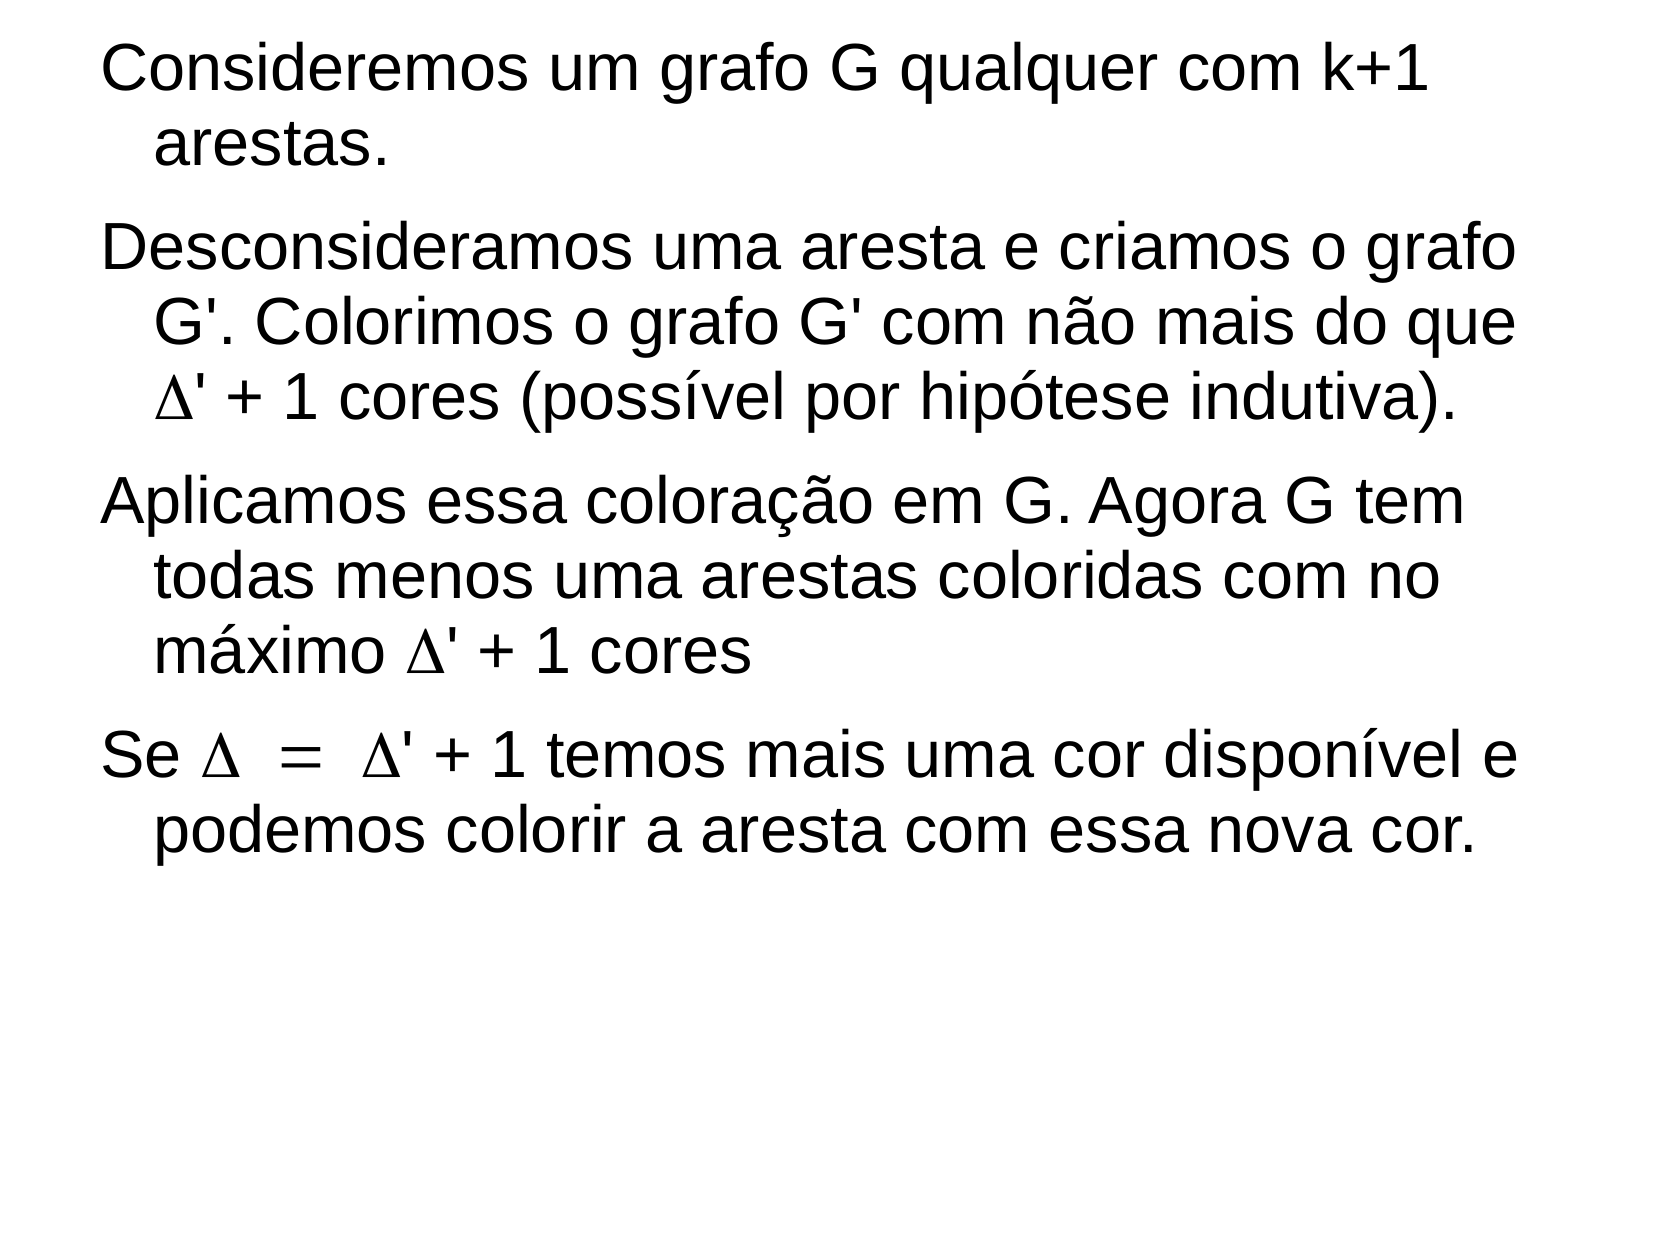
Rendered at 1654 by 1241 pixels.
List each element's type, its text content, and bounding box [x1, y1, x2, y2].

list Consideremos um grafo G qualquer com k+1 arestas. Desconsideramos uma aresta e criamos o grafo G'. Colorimos o grafo G' com não mais do que ' + 1 cores (possível por hipótese indutiva). Aplicamos essa coloração em G. Agora G tem todas menos uma arestas coloridas com no máximo ' + 1 cores Se  = ' + 1 temos mais uma cor disponível e podemos colorir a aresta com essa nova cor. [82, 30, 1571, 1241]
